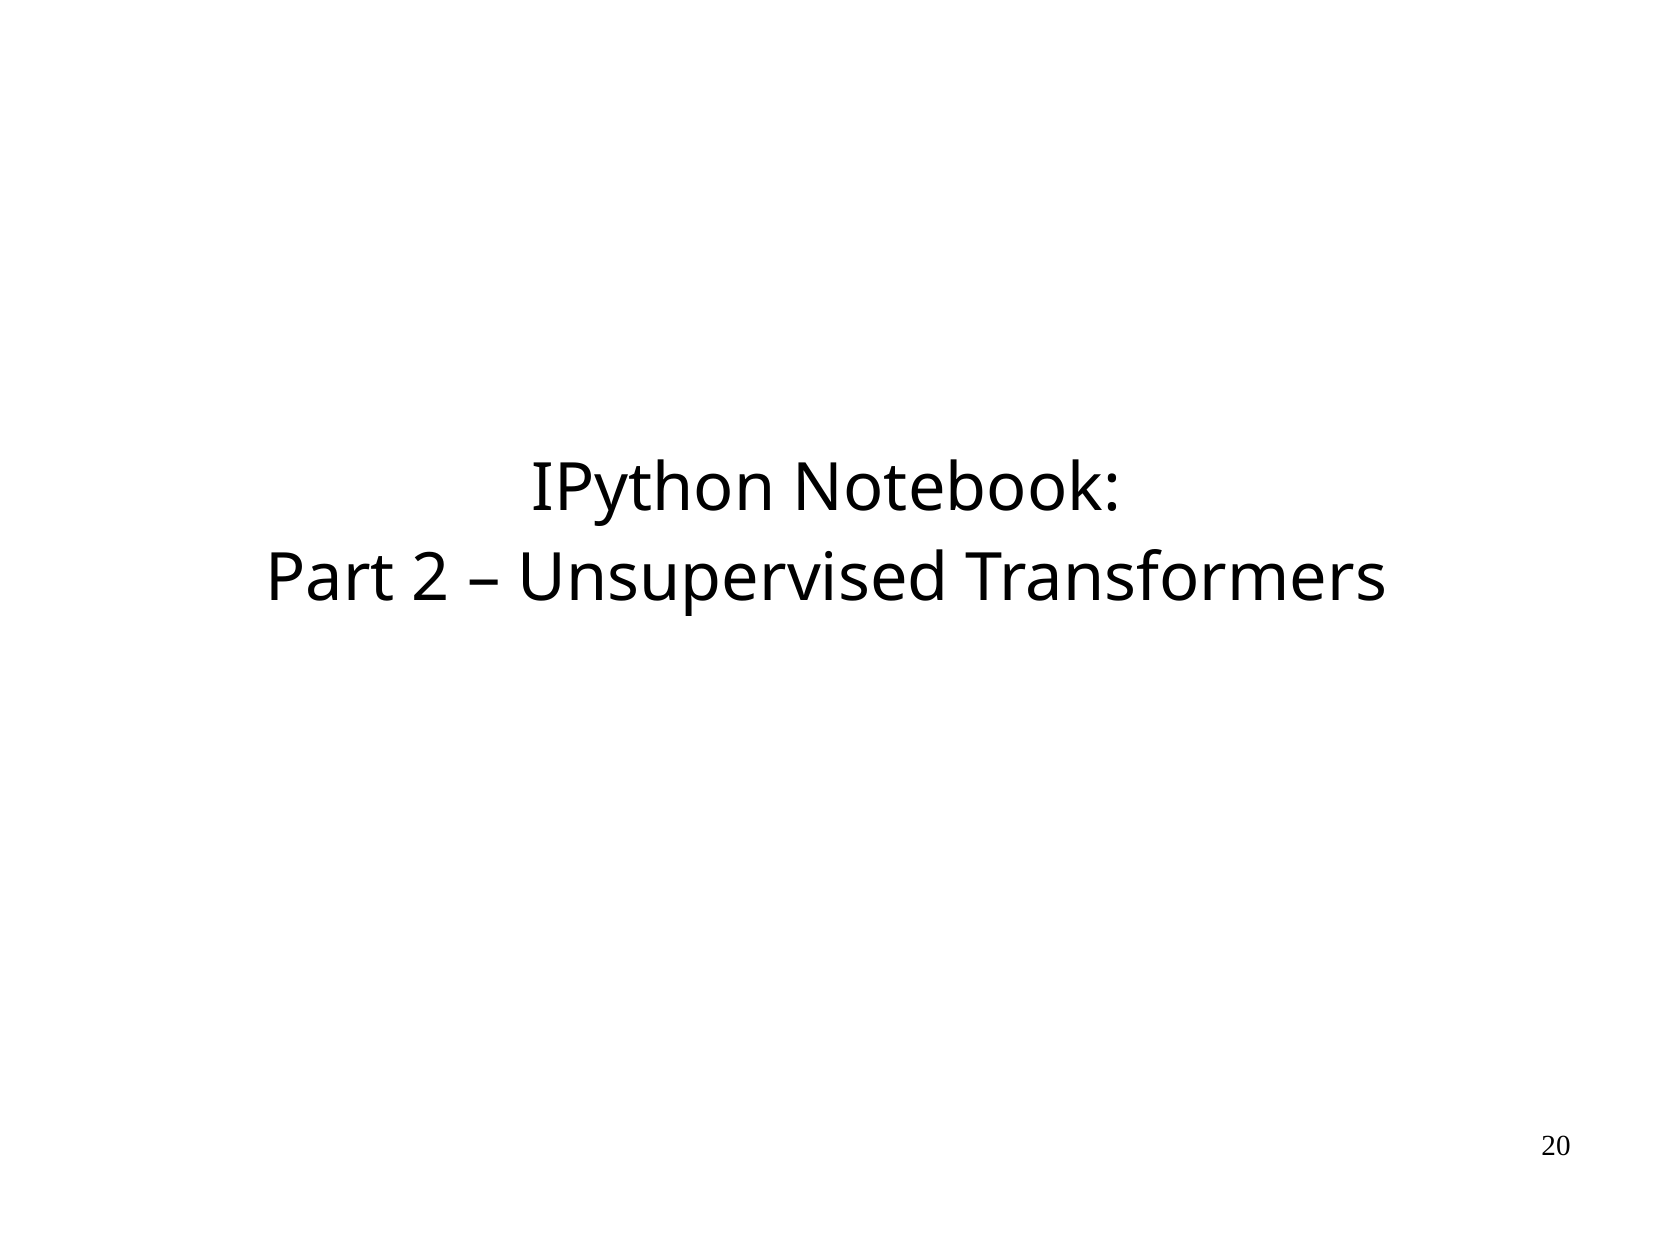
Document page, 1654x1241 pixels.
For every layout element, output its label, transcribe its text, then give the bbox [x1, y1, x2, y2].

subtitle IPython Notebook: Part 2 – Unsupervised Transformers [82, 49, 1571, 1010]
